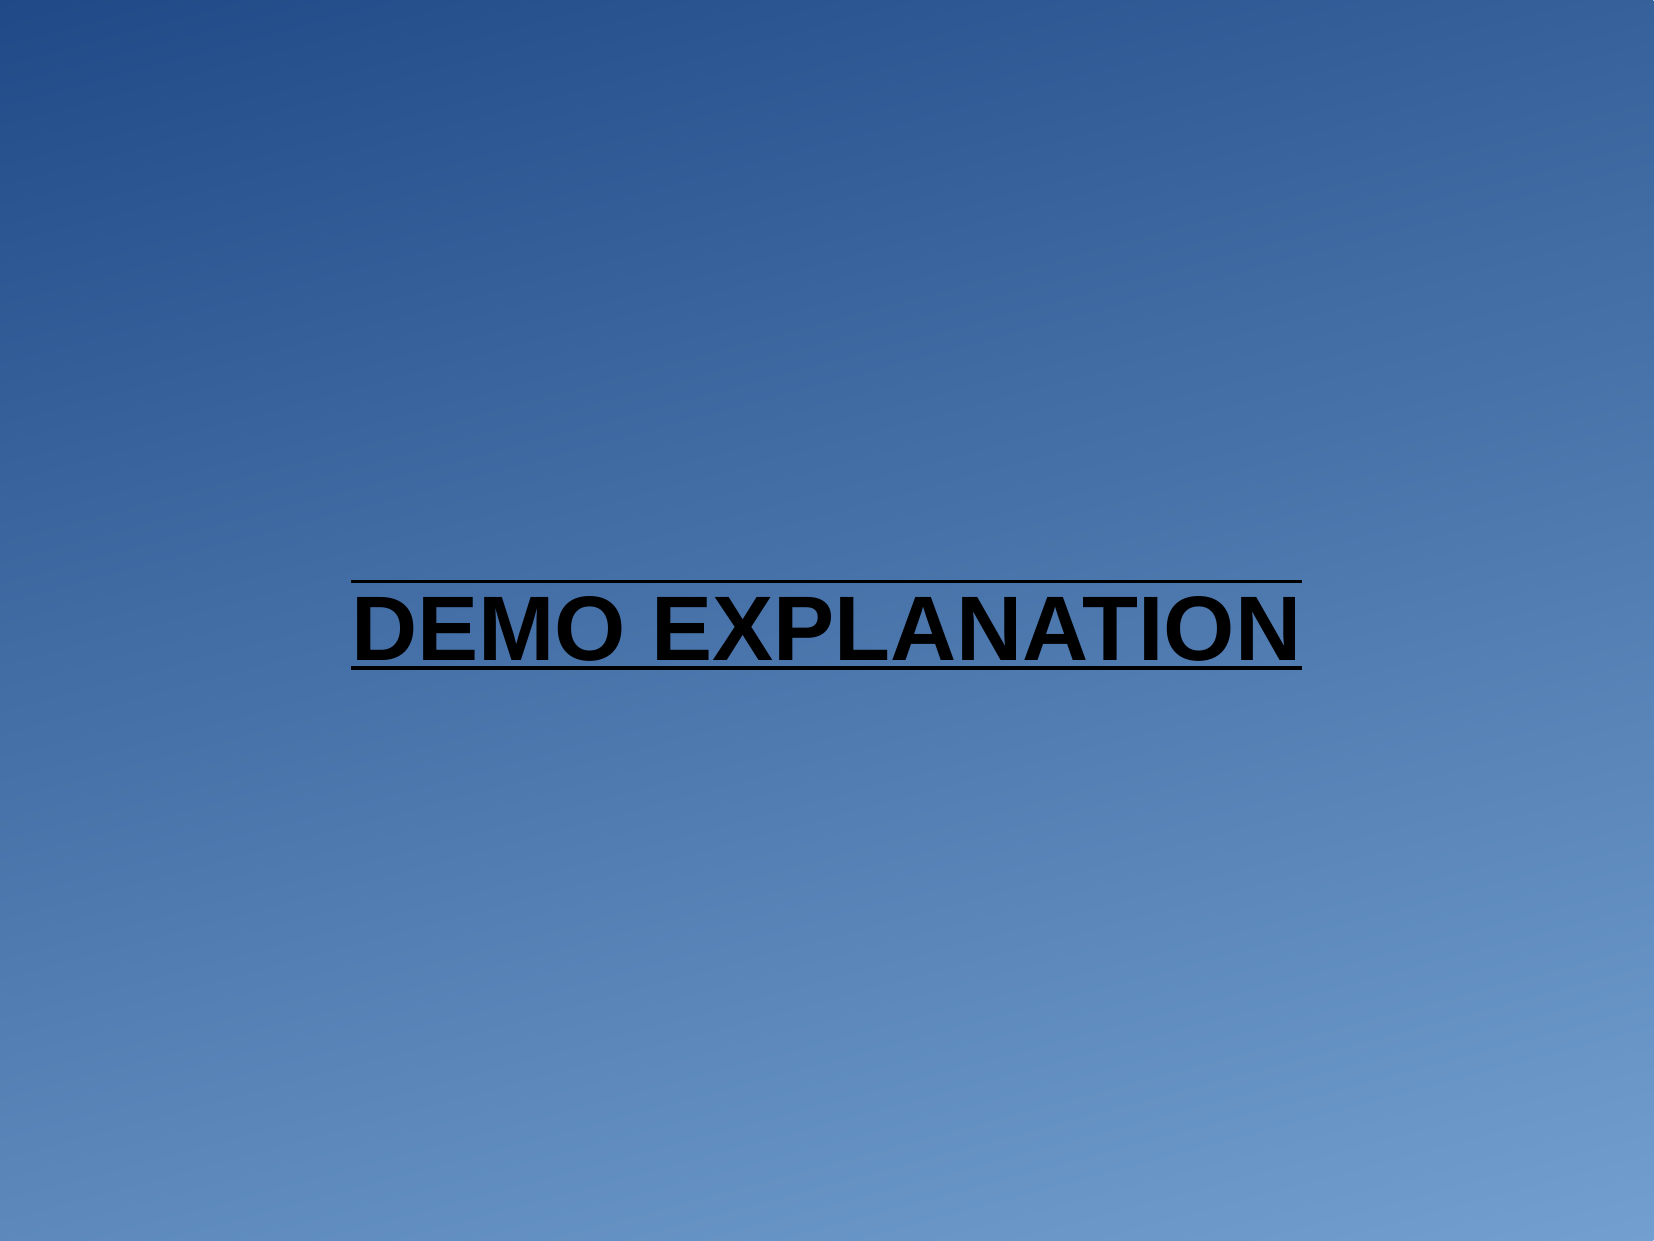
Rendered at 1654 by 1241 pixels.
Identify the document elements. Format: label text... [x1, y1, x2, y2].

title DEMO EXPLANATION [82, 525, 1571, 733]
